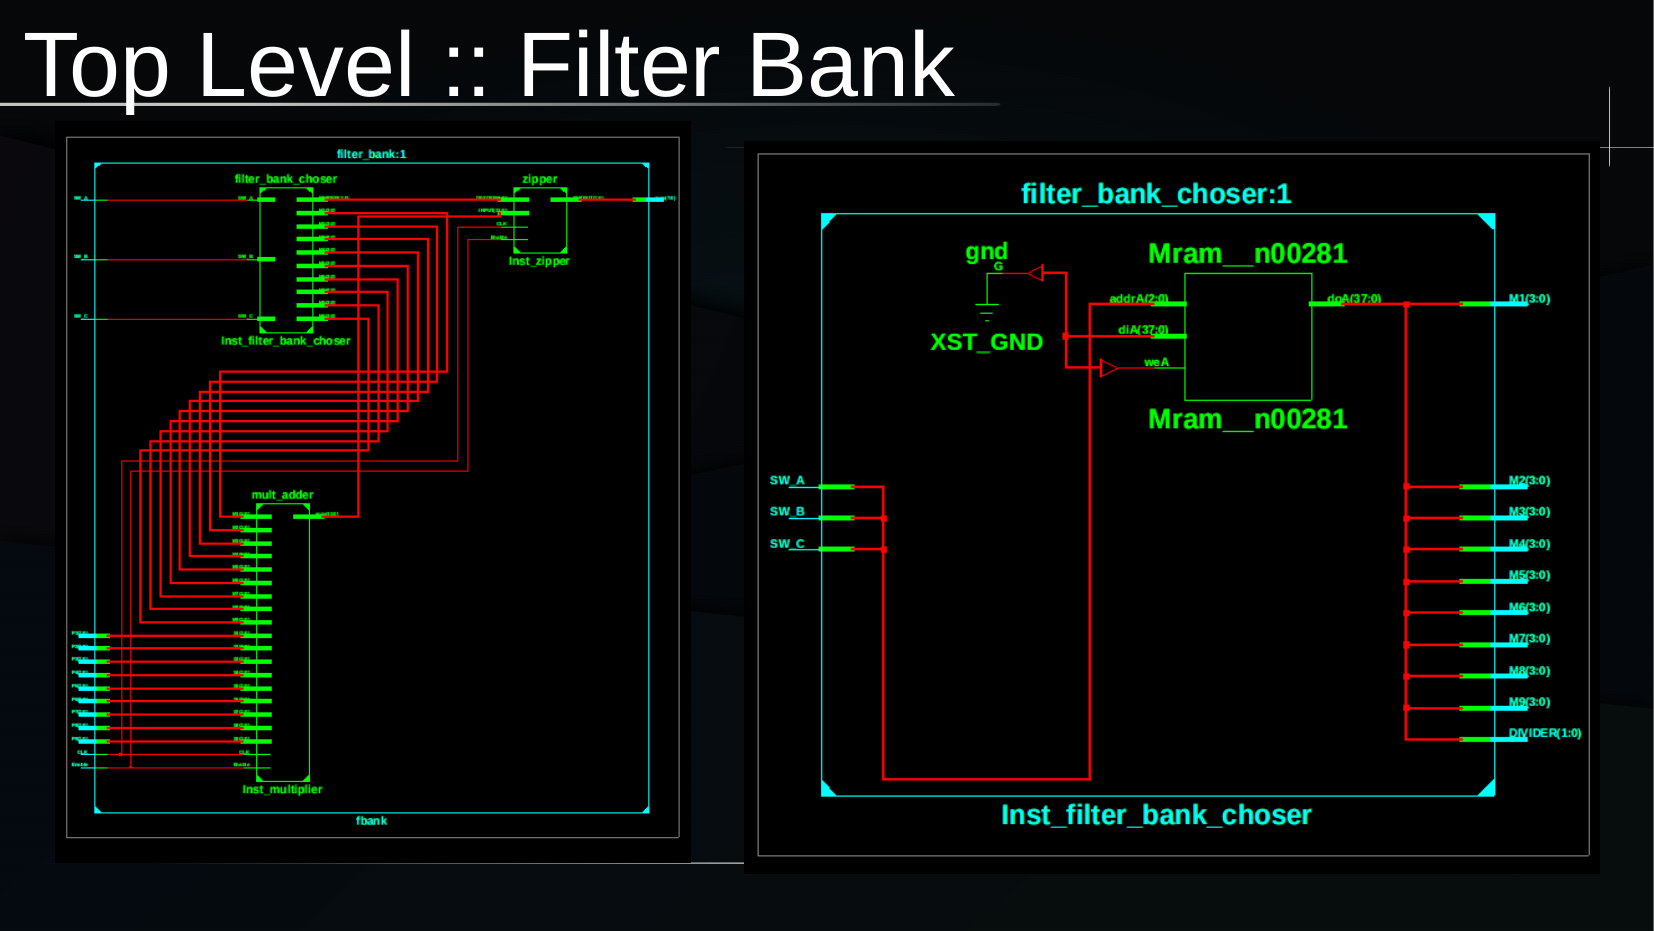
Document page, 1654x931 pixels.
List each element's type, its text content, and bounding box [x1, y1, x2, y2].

picture [0, 0, 1654, 931]
title Top Level :: Filter Bank [23, 11, 1589, 119]
